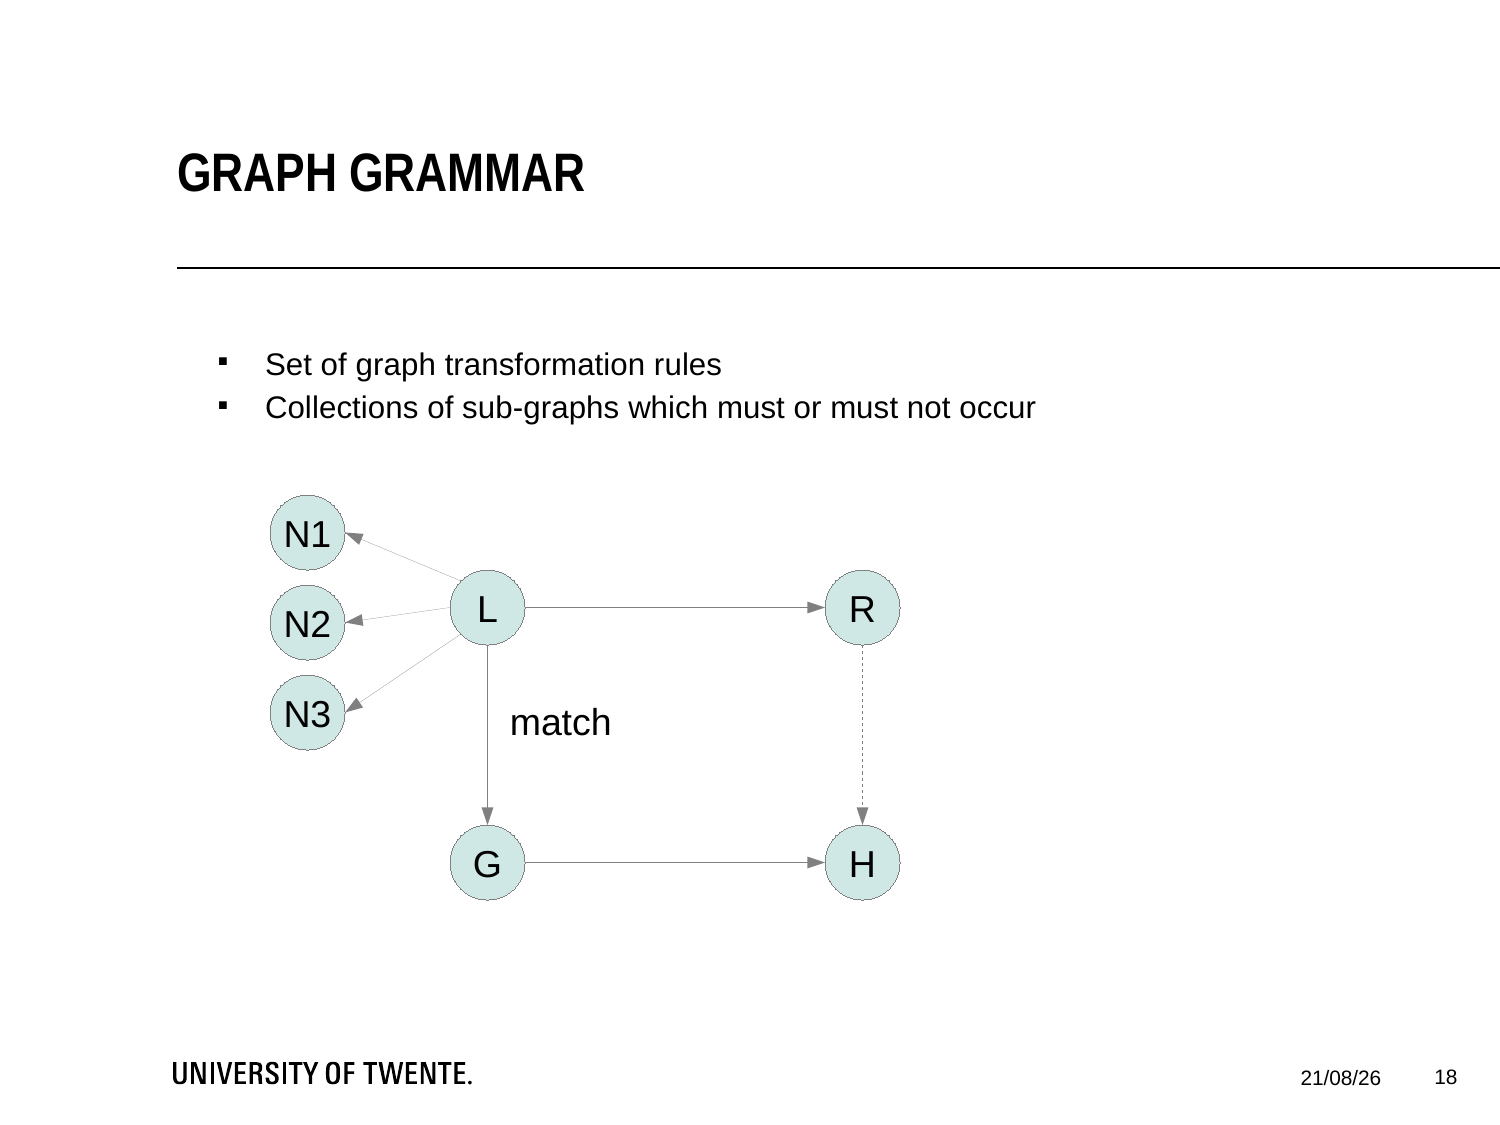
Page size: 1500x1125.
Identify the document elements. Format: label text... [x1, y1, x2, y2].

title GRAPH GRAMMAR [177, 59, 1458, 248]
text_box G [450, 825, 526, 901]
list Set of graph transformation rules Collections of sub-graphs which must or must not occur [177, 336, 1457, 604]
text_box N2 [270, 585, 346, 661]
text_box 21/05/12 [1242, 1050, 1395, 1125]
text_box N3 [270, 675, 346, 751]
text_box H [825, 825, 901, 901]
text_box match [495, 690, 631, 751]
text_box R [825, 570, 901, 646]
text_box <number> [1395, 1049, 1458, 1125]
text_box N1 [270, 495, 346, 571]
text_box L [450, 570, 526, 646]
